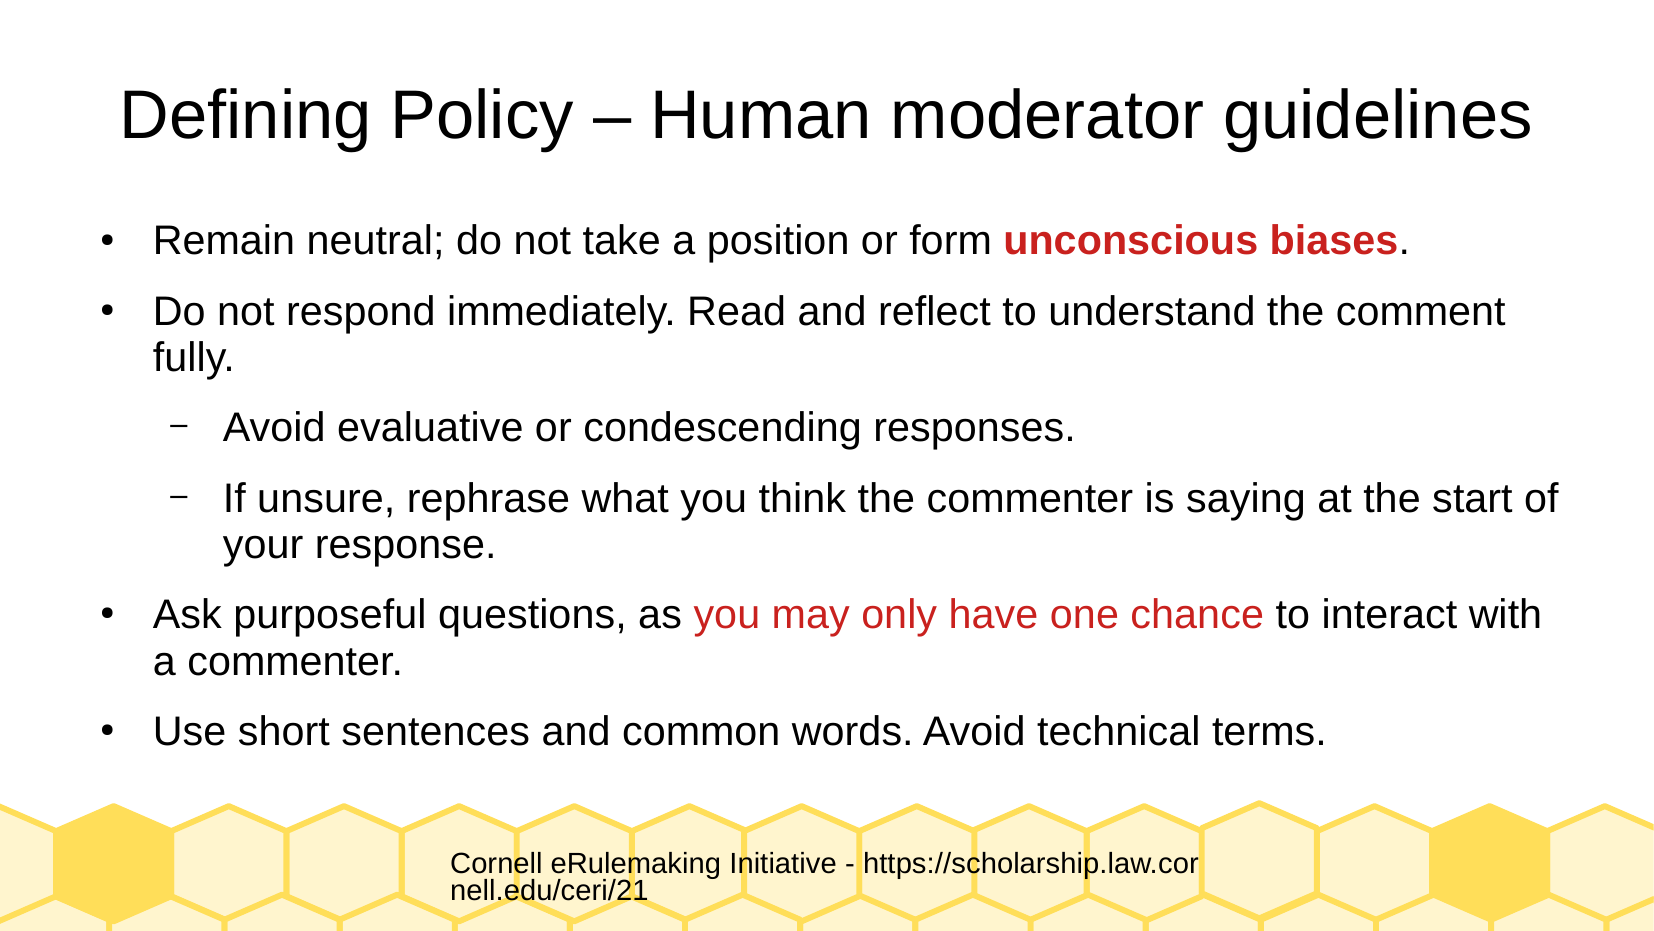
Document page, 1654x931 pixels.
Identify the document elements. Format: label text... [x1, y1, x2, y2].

title Defining Policy – Human moderator guidelines [82, 37, 1571, 193]
list Remain neutral; do not take a position or form unconscious biases. Do not respond immediately. Read and reflect to understand the comment fully. Avoid evaluative or condescending responses. If unsure, rephrase what you think the commenter is saying at the start of your response. Ask purposeful questions, as you may only have one chance to interact with a commenter. Use short sentences and common words. Avoid technical terms. [82, 217, 1571, 758]
